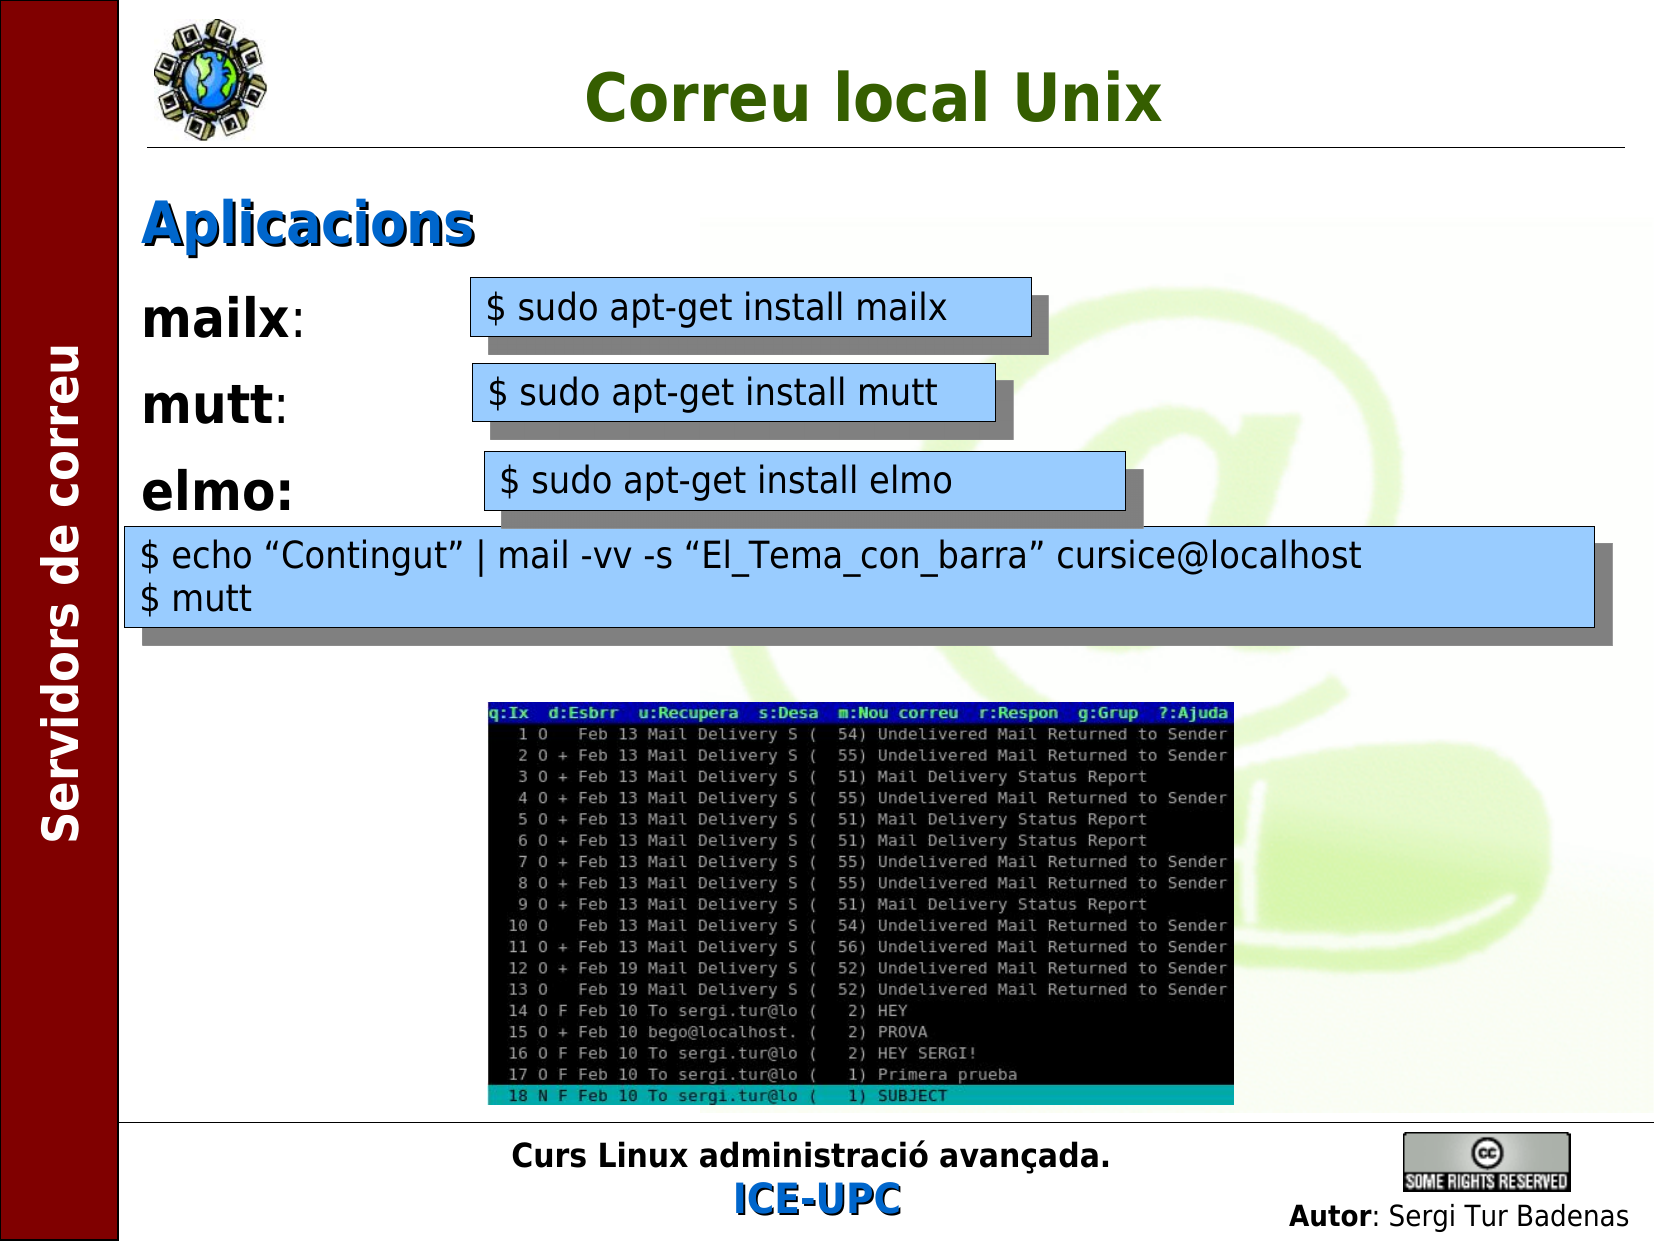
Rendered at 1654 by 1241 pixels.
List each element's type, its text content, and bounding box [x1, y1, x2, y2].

text_box $ echo “Contingut” | mail -vv -s “El_Tema_con_barra” cursice@localhost $ mutt [124, 526, 1595, 628]
text_box $ sudo apt-get install mailx [470, 277, 1032, 337]
list Aplicacions mailx: mutt: elmo: [141, 189, 1630, 1025]
title Correu local Unix [129, 49, 1619, 148]
text_box $ sudo apt-get install elmo [484, 451, 1126, 511]
picture [154, 19, 268, 49]
picture [487, 217, 1654, 1113]
text_box $ sudo apt-get install mutt [472, 363, 996, 422]
picture [1403, 1132, 1571, 1192]
